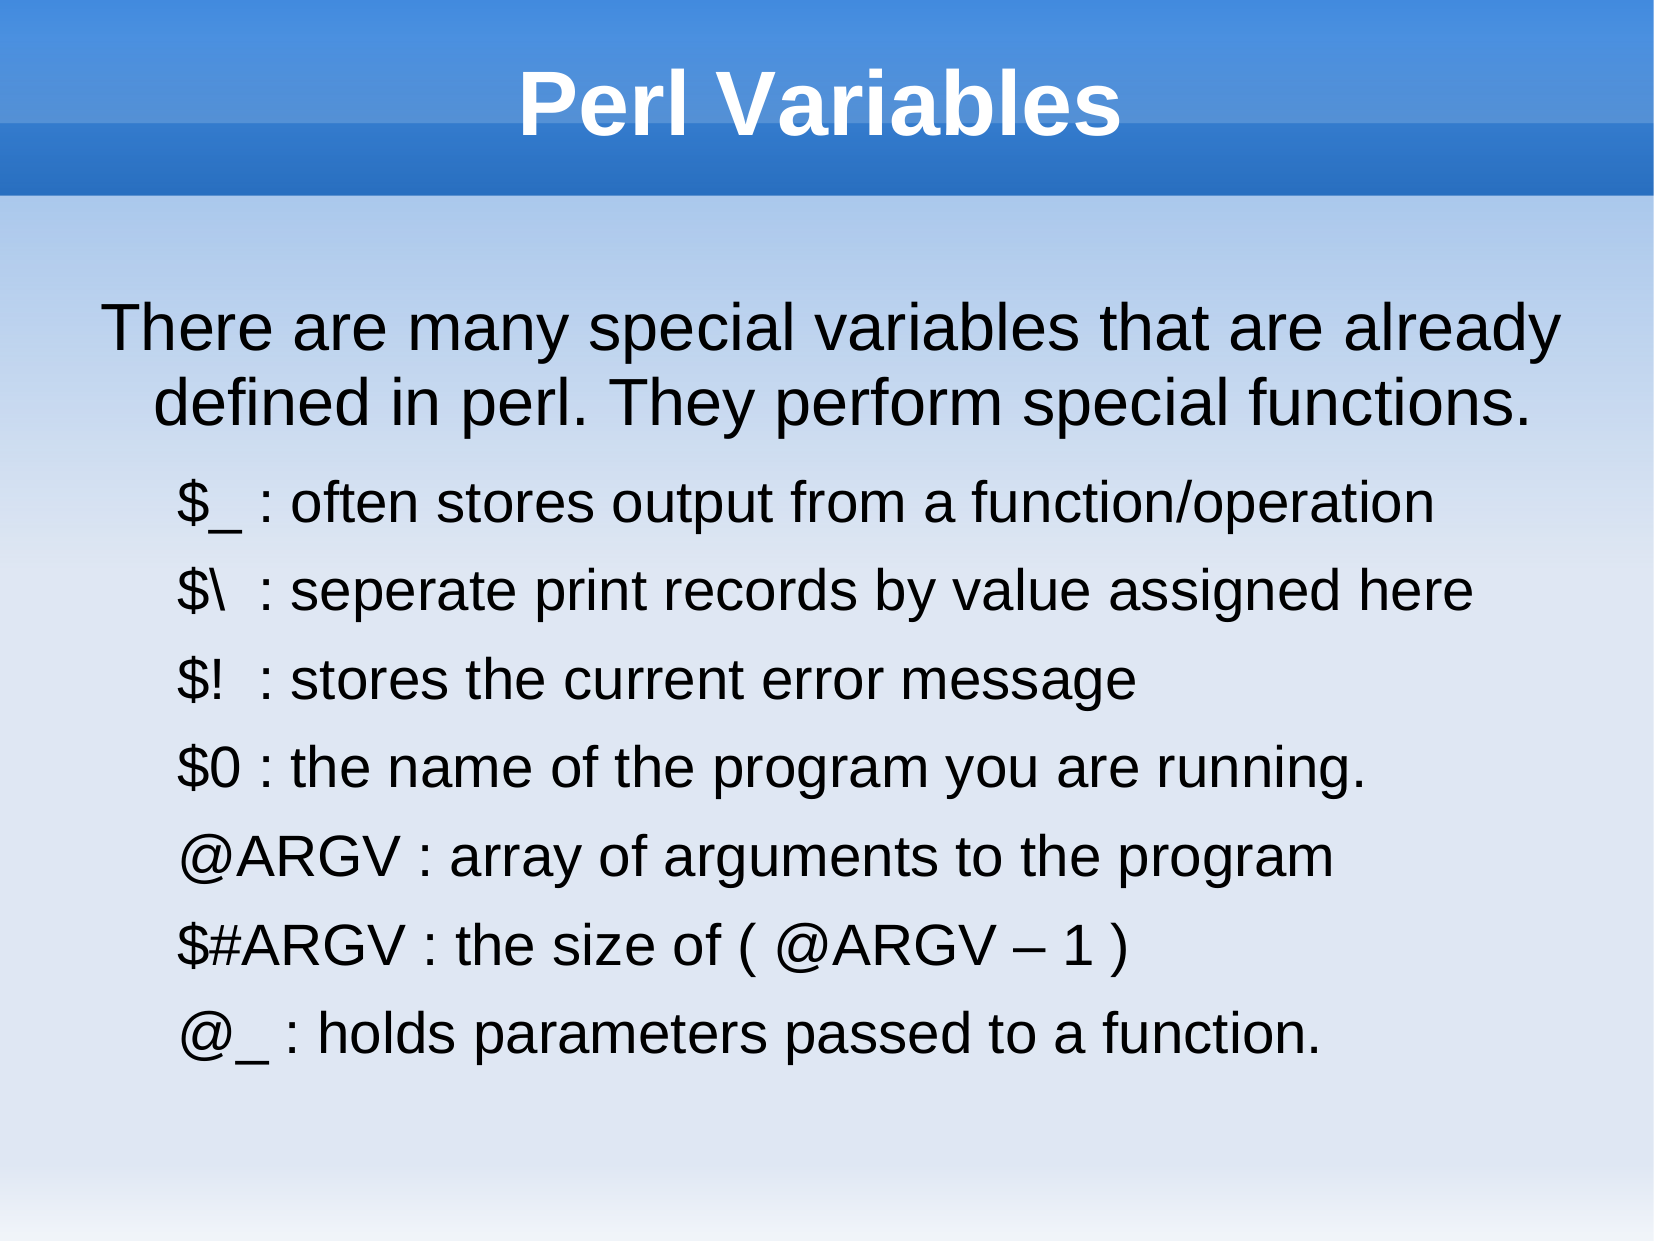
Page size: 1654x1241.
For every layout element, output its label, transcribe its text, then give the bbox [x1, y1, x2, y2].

list There are many special variables that are already defined in perl. They perform special functions. $_ : often stores output from a function/operation $\ : seperate print records by value assigned here $! : stores the current error message $0 : the name of the program you are running. @ARGV : array of arguments to the program $#ARGV : the size of ( @ARGV – 1 ) @_ : holds parameters passed to a function. [82, 290, 1571, 1094]
title Perl Variables [76, 0, 1565, 208]
picture [0, 0, 1654, 1241]
